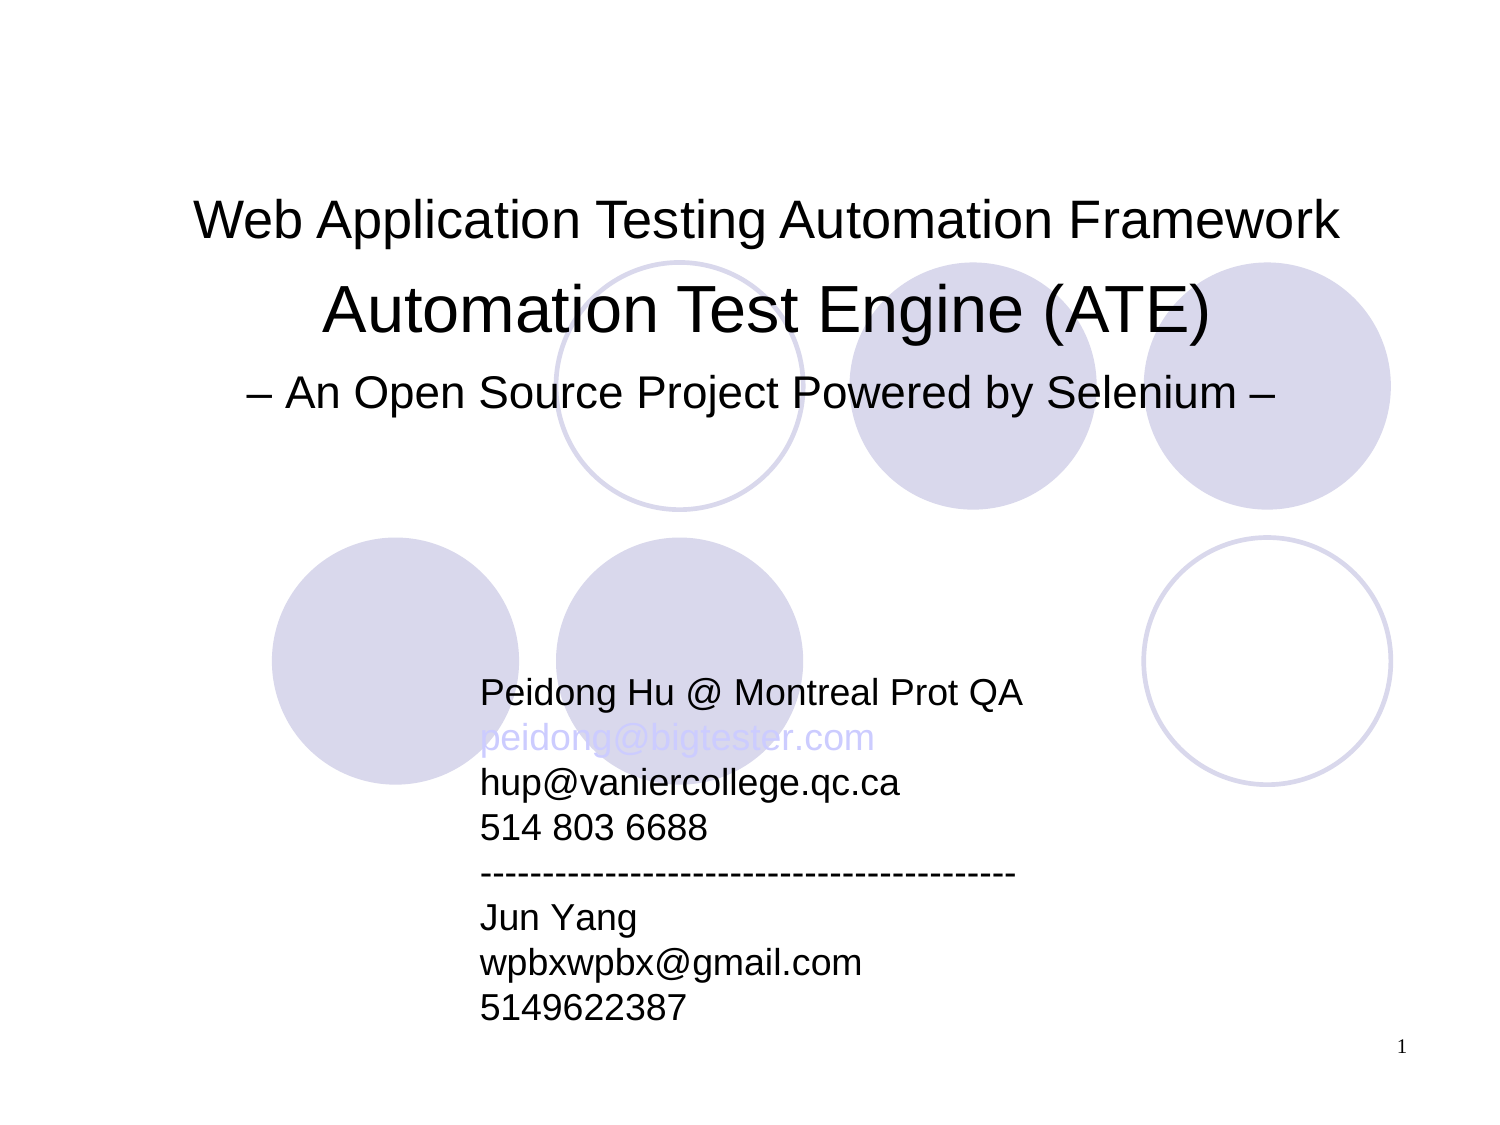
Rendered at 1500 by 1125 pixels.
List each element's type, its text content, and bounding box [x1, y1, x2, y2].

text_box Peidong Hu @ Montreal Prot QA peidong@bigtester.com hup@vaniercollege.qc.ca 514 803 6688 ------------------------------------------- Jun Yang wpbxwpbx@gmail.com 5149622387 [465, 659, 1039, 1036]
title [135, 645, 1447, 717]
subtitle Web Application Testing Automation Framework Automation Test Engine (ATE) – An Open Source Project Powered by Selenium – [64, 90, 1471, 516]
